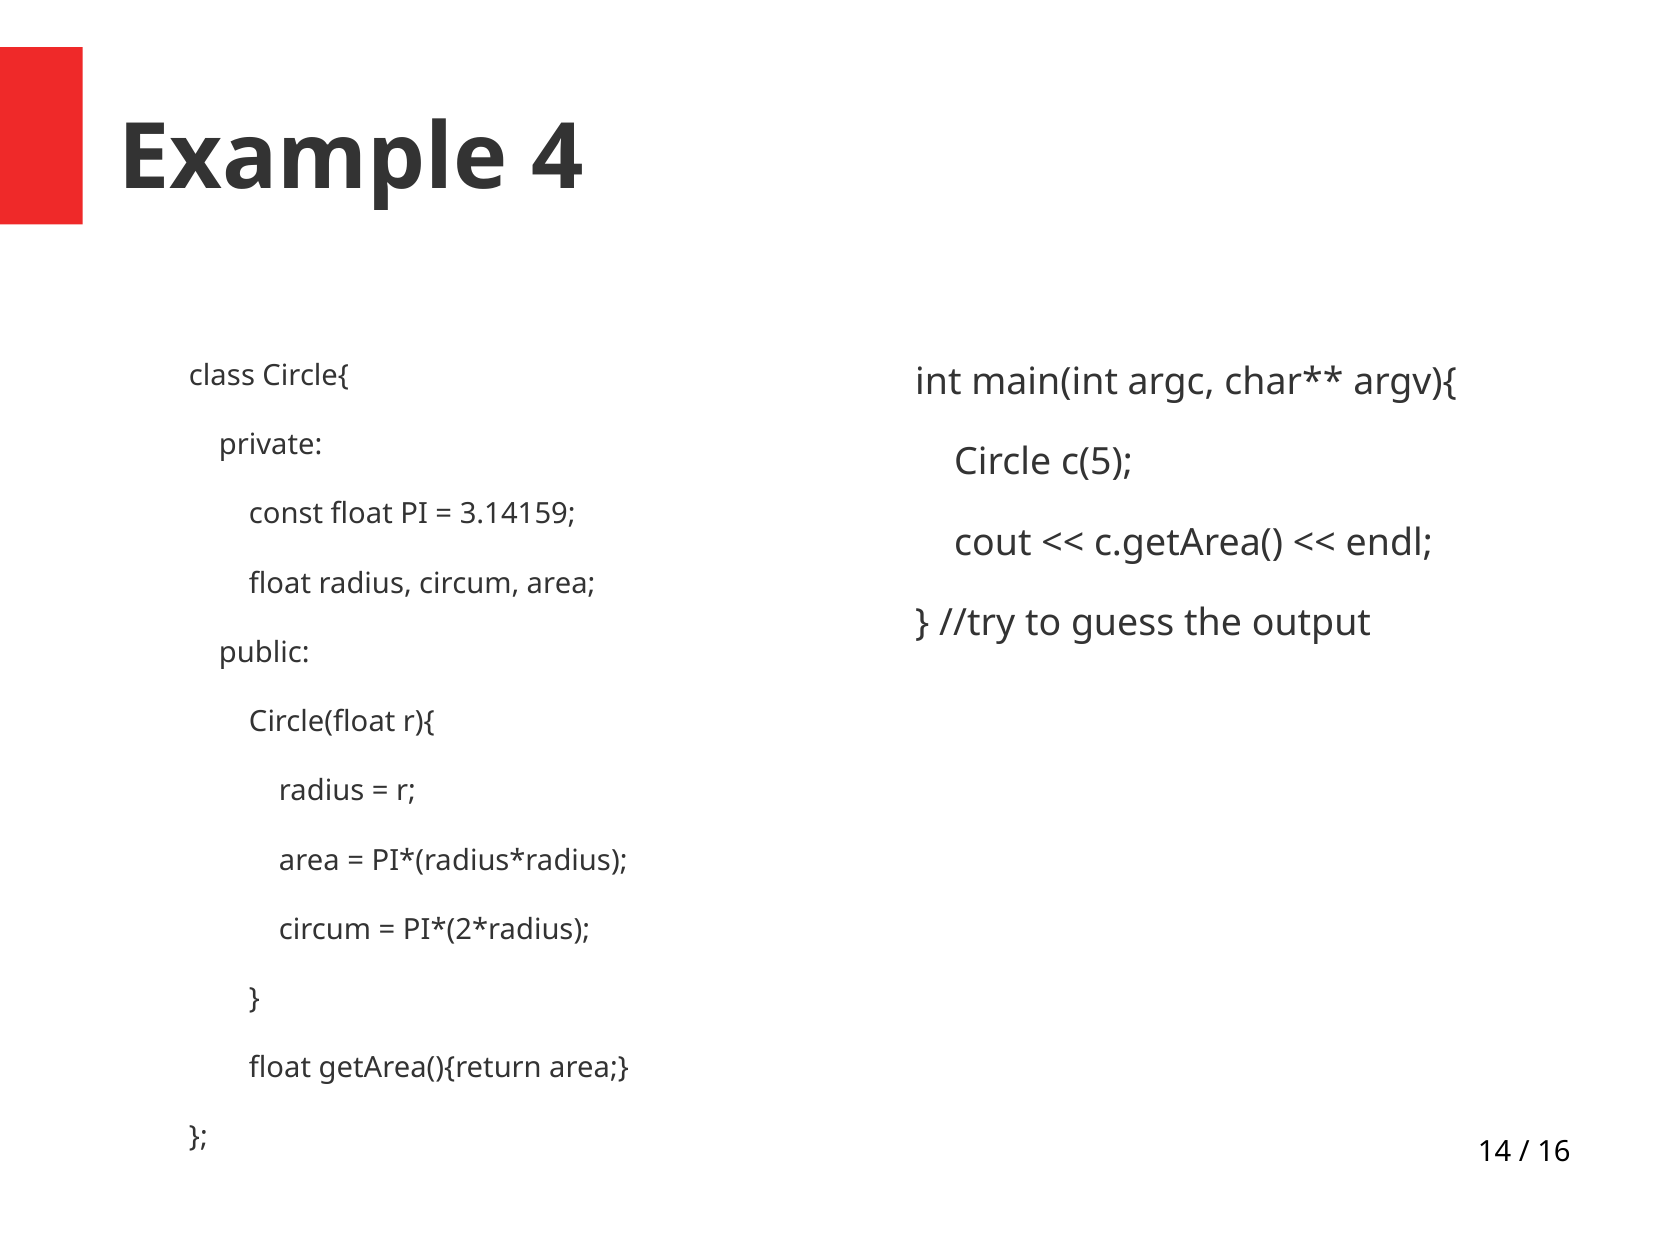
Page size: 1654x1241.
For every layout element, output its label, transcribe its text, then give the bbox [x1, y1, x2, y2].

list int main(int argc, char** argv){ Circle c(5); cout << c.getArea() << endl; } //try to guess the output [844, 354, 1536, 1074]
title Example 4 [118, 49, 1571, 257]
list class Circle{ private: const float PI = 3.14159; float radius, circum, area; public: Circle(float r){ radius = r; area = PI*(radius*radius); circum = PI*(2*radius); } float getArea(){return area;} }; [118, 354, 810, 1074]
